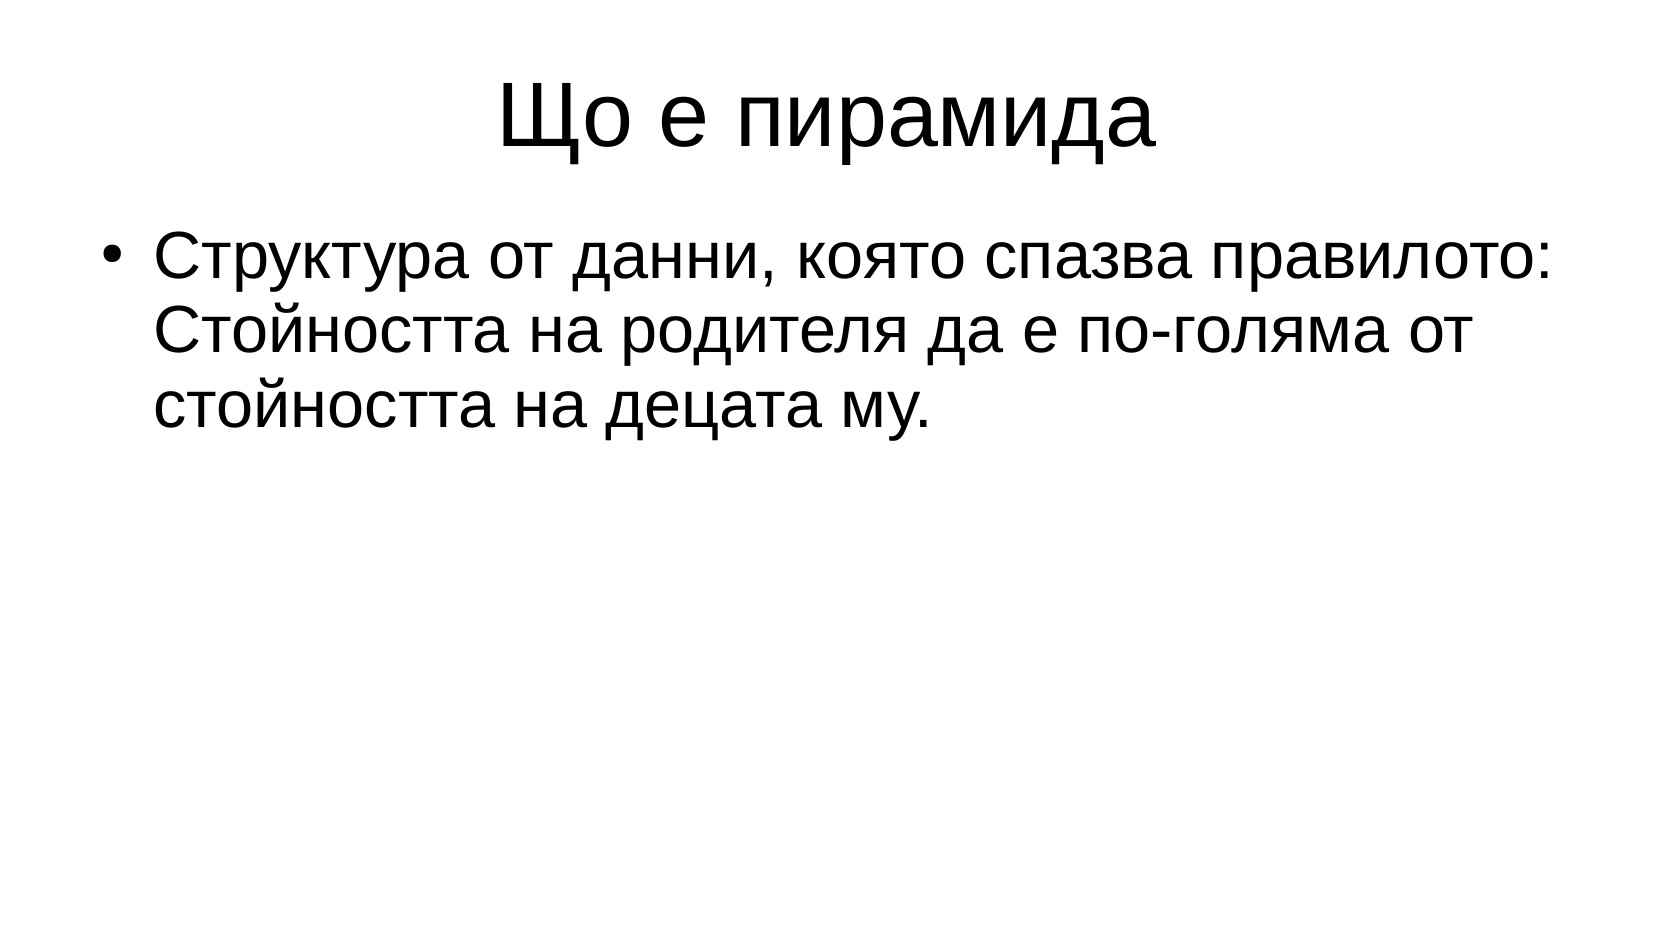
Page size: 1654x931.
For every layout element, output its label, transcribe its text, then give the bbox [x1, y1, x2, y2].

list Структура от данни, която спазва правилото: Стойността на родителя да е по-голяма от стойността на децата му. [82, 217, 1571, 758]
title Що е пирамида [82, 37, 1571, 193]
